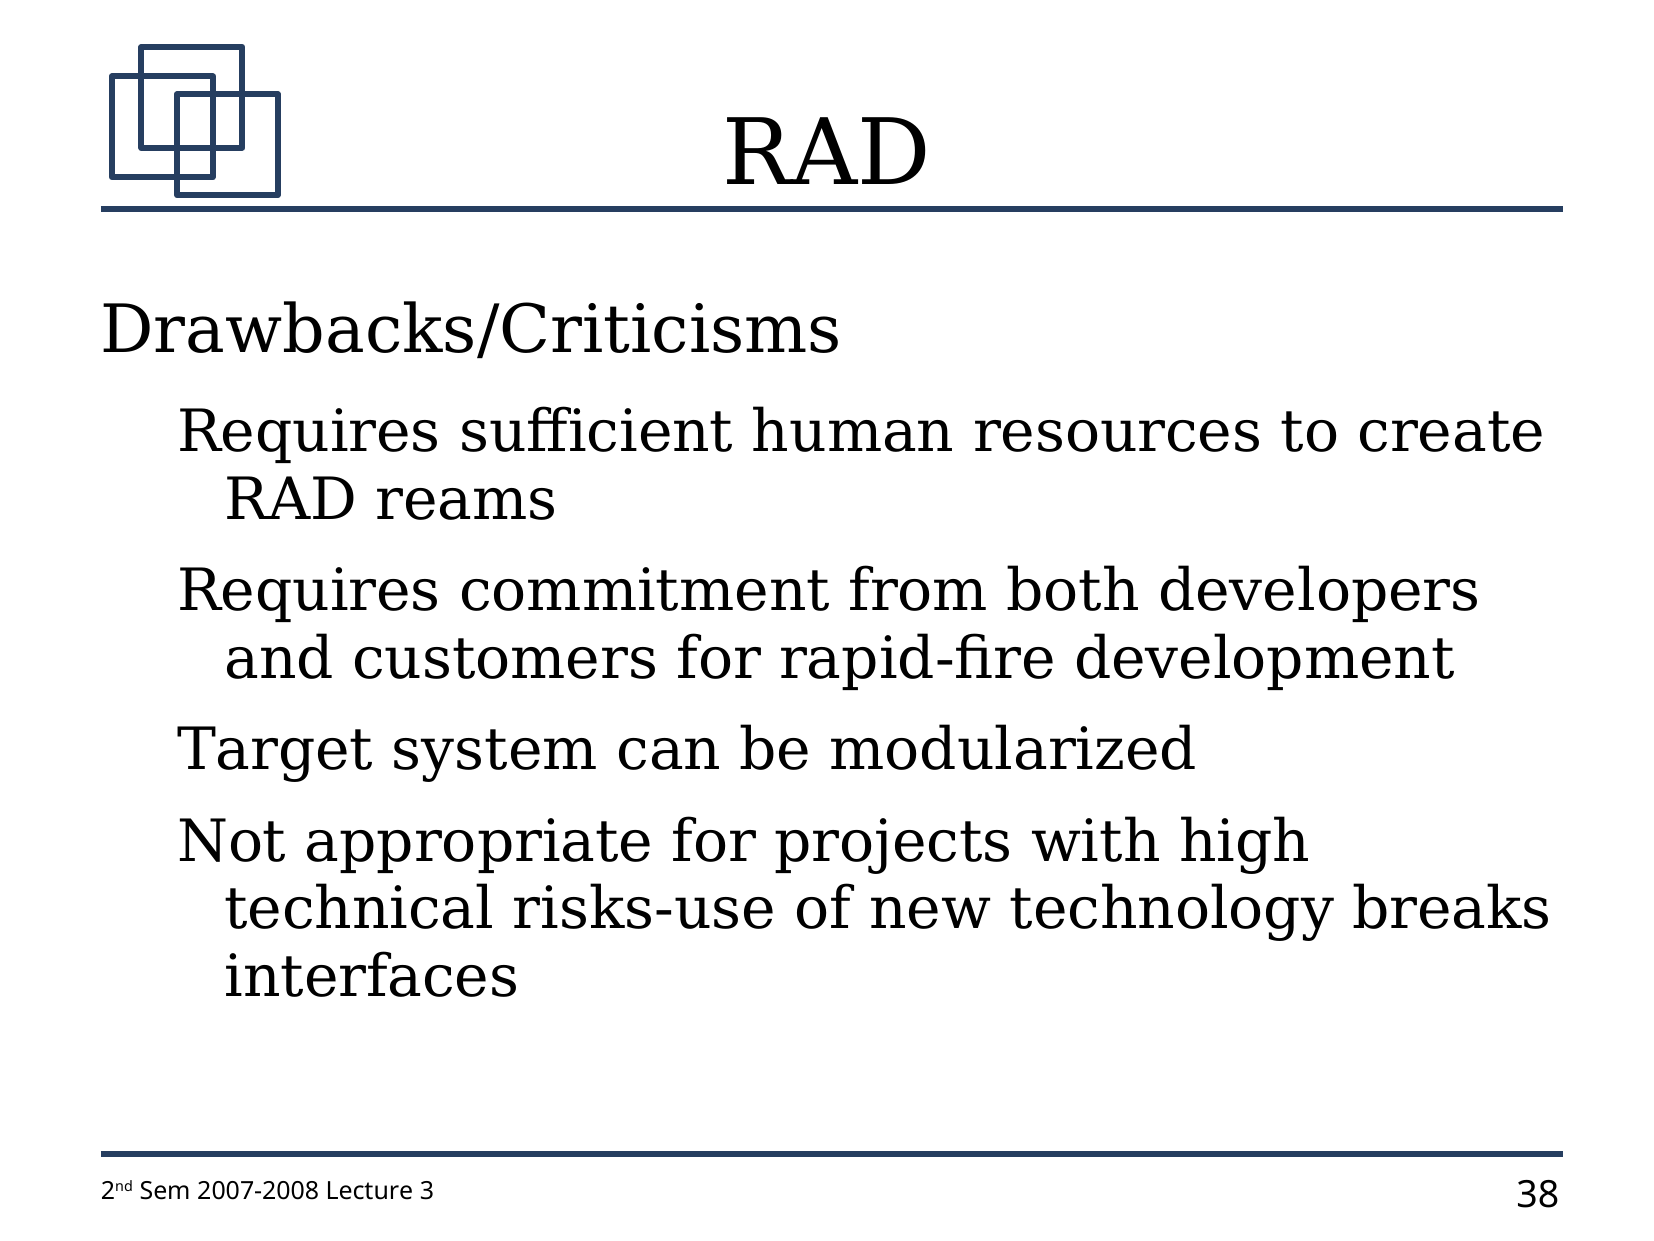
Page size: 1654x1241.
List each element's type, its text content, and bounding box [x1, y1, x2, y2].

list Drawbacks/Criticisms Requires sufficient human resources to create RAD reams Requires commitment from both developers and customers for rapid-fire development Target system can be modularized Not appropriate for projects with high technical risks-use of new technology breaks interfaces [82, 290, 1571, 1109]
title RAD [82, 49, 1571, 257]
